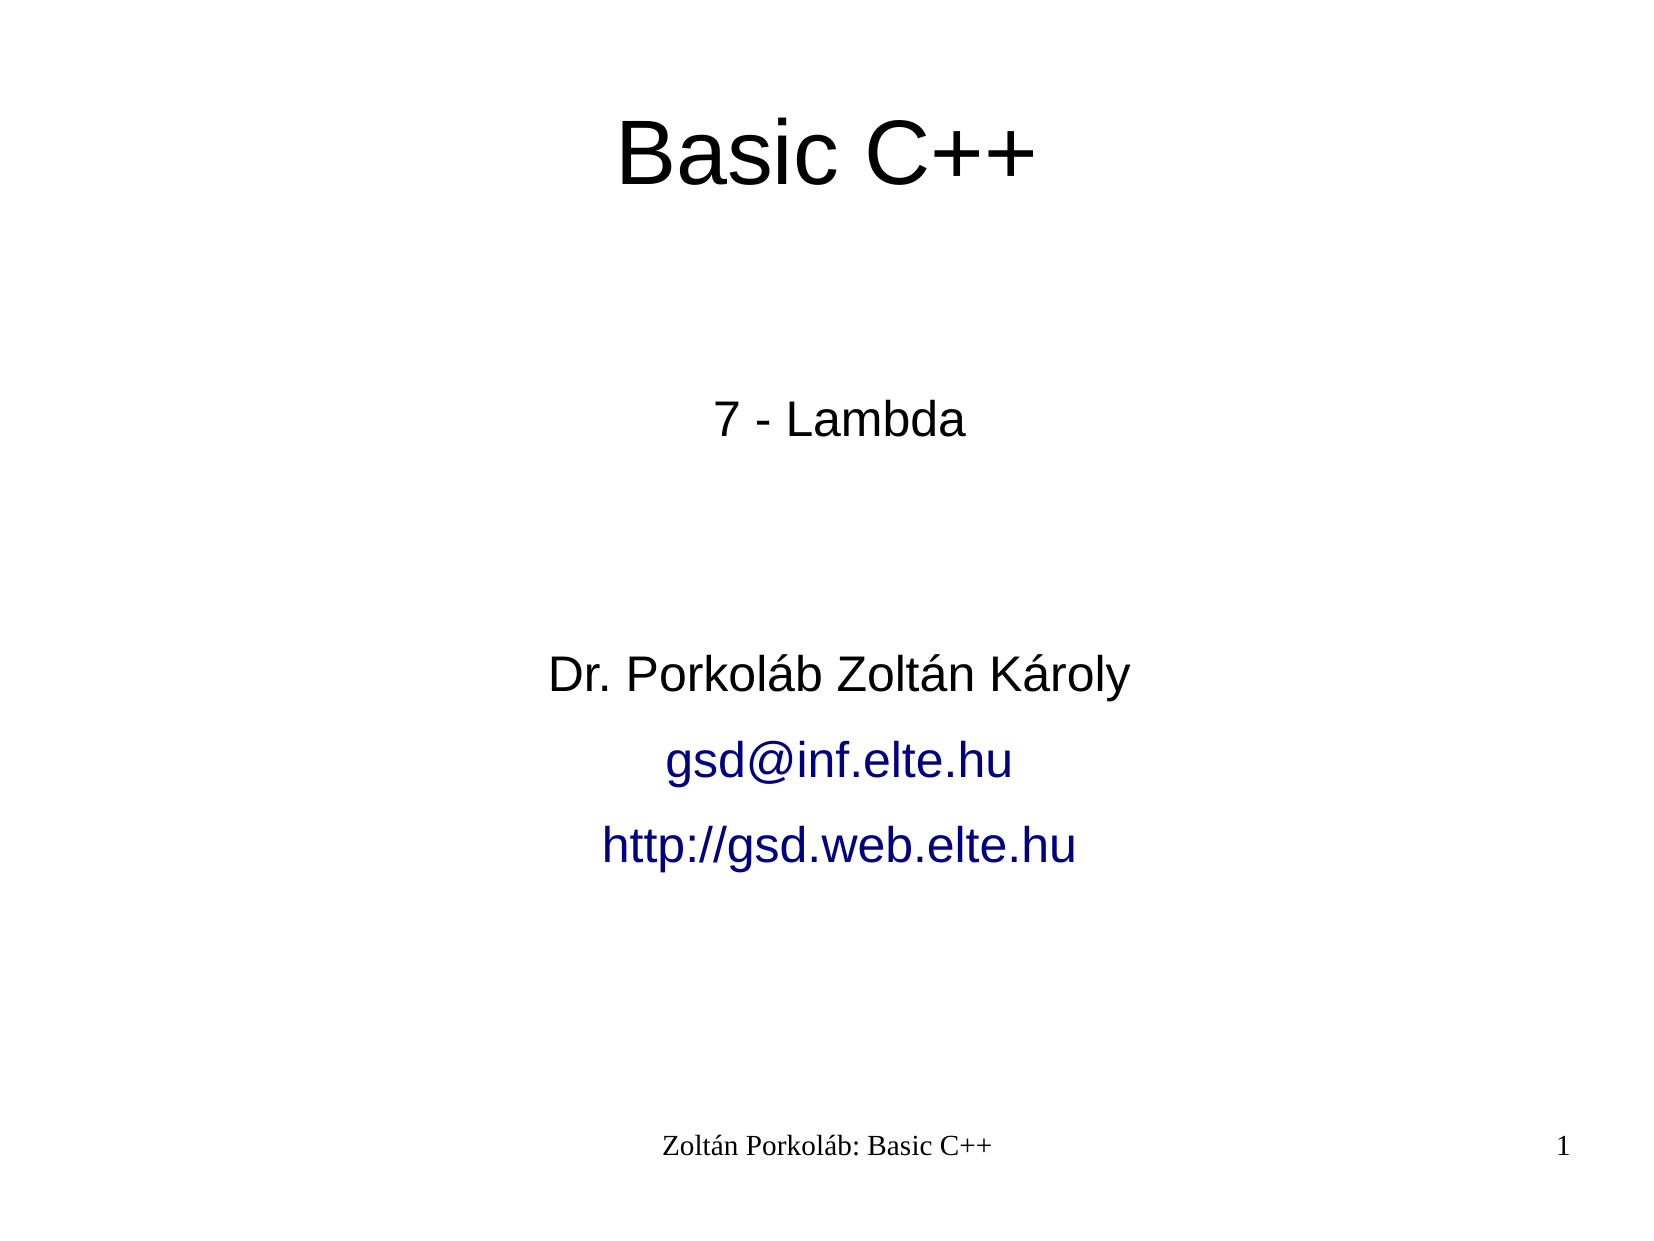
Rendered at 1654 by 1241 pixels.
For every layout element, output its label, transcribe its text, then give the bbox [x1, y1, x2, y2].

title Basic C++ [82, 49, 1571, 257]
list 7 - Lambda Dr. Porkoláb Zoltán Károly gsd@inf.elte.hu http://gsd.web.elte.hu [60, 390, 1549, 1111]
